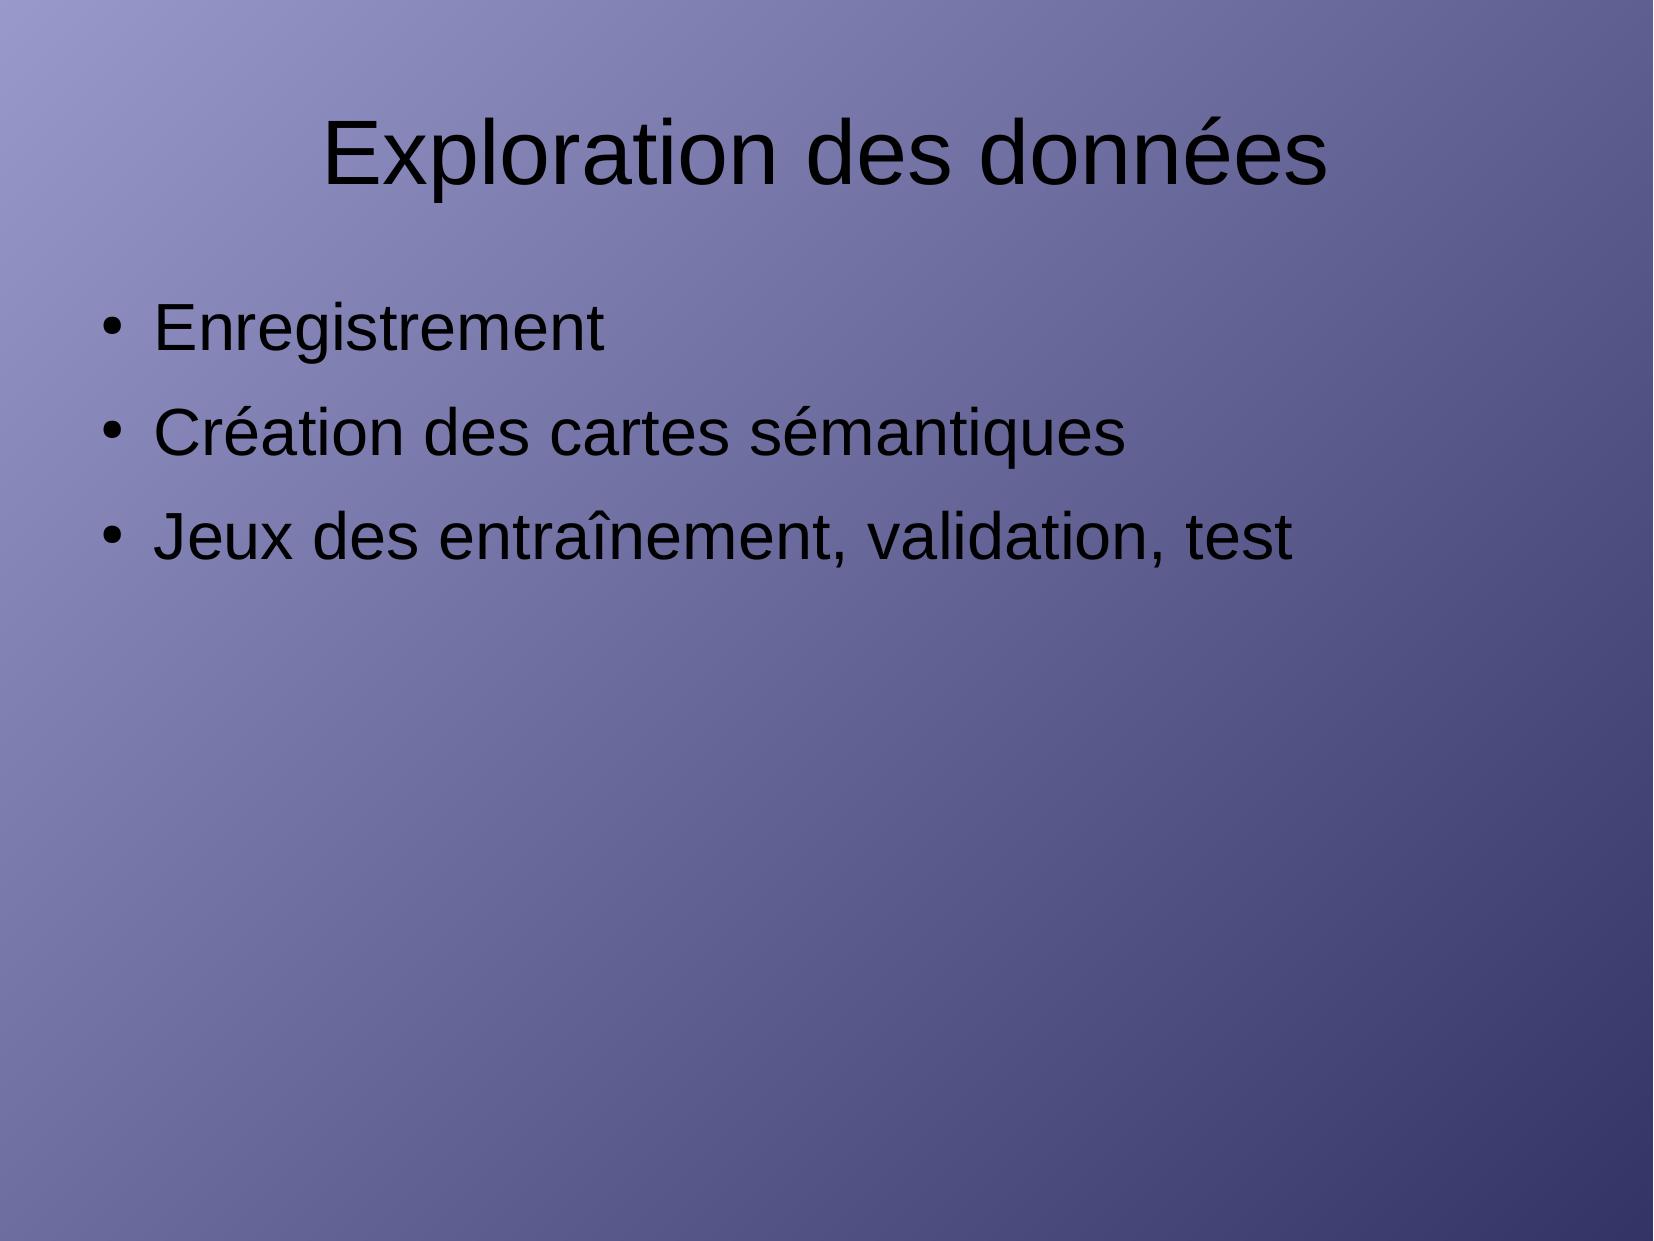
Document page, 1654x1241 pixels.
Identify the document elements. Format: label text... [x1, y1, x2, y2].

list Enregistrement Création des cartes sémantiques Jeux des entraînement, validation, test [82, 290, 1571, 1010]
title Exploration des données [82, 49, 1571, 257]
